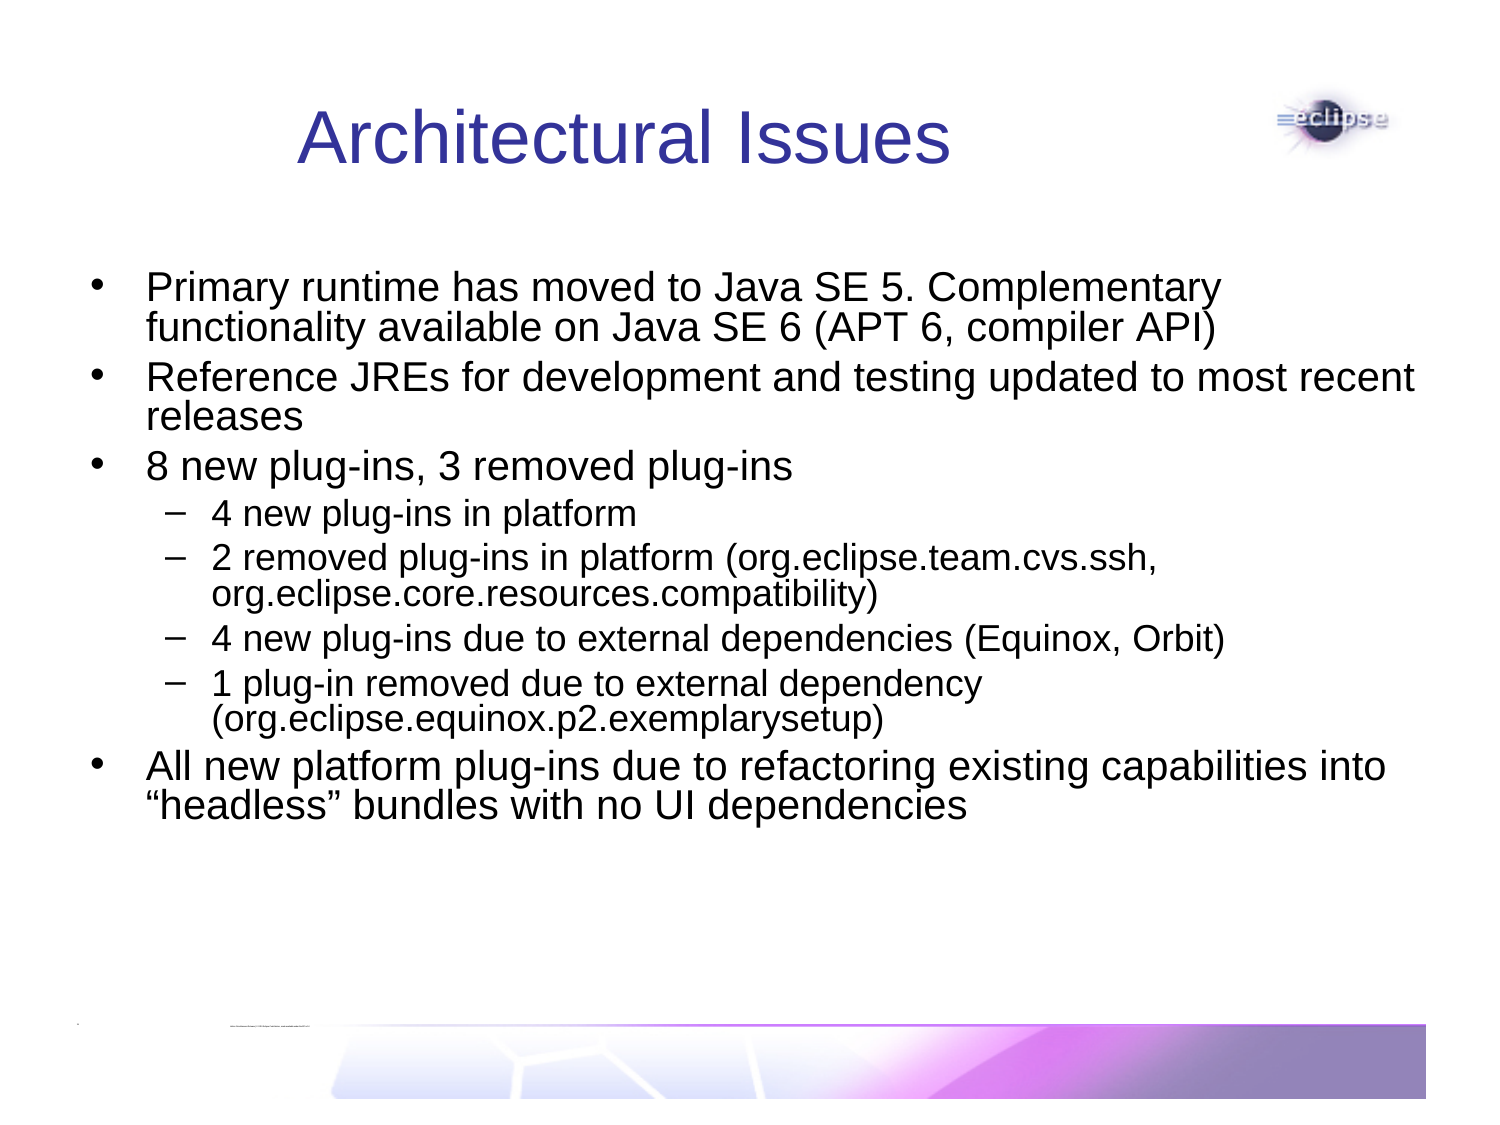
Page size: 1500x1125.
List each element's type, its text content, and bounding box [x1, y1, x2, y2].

list Primary runtime has moved to Java SE 5. Complementary functionality available on Java SE 6 (APT 6, compiler API) Reference JREs for development and testing updated to most recent releases 8 new plug-ins, 3 removed plug-ins 4 new plug-ins in platform 2 removed plug-ins in platform (org.eclipse.team.cvs.ssh, org.eclipse.core.resources.compatibility) 4 new plug-ins due to external dependencies (Equinox, Orbit) 1 plug-in removed due to external dependency (org.eclipse.equinox.p2.exemplarysetup) All new platform plug-ins due to refactoring existing capabilities into “headless” bundles with no UI dependencies [74, 262, 1463, 1006]
title Architectural Issues [74, 45, 1176, 233]
picture [225, 1024, 1426, 1099]
picture [1257, 42, 1408, 193]
